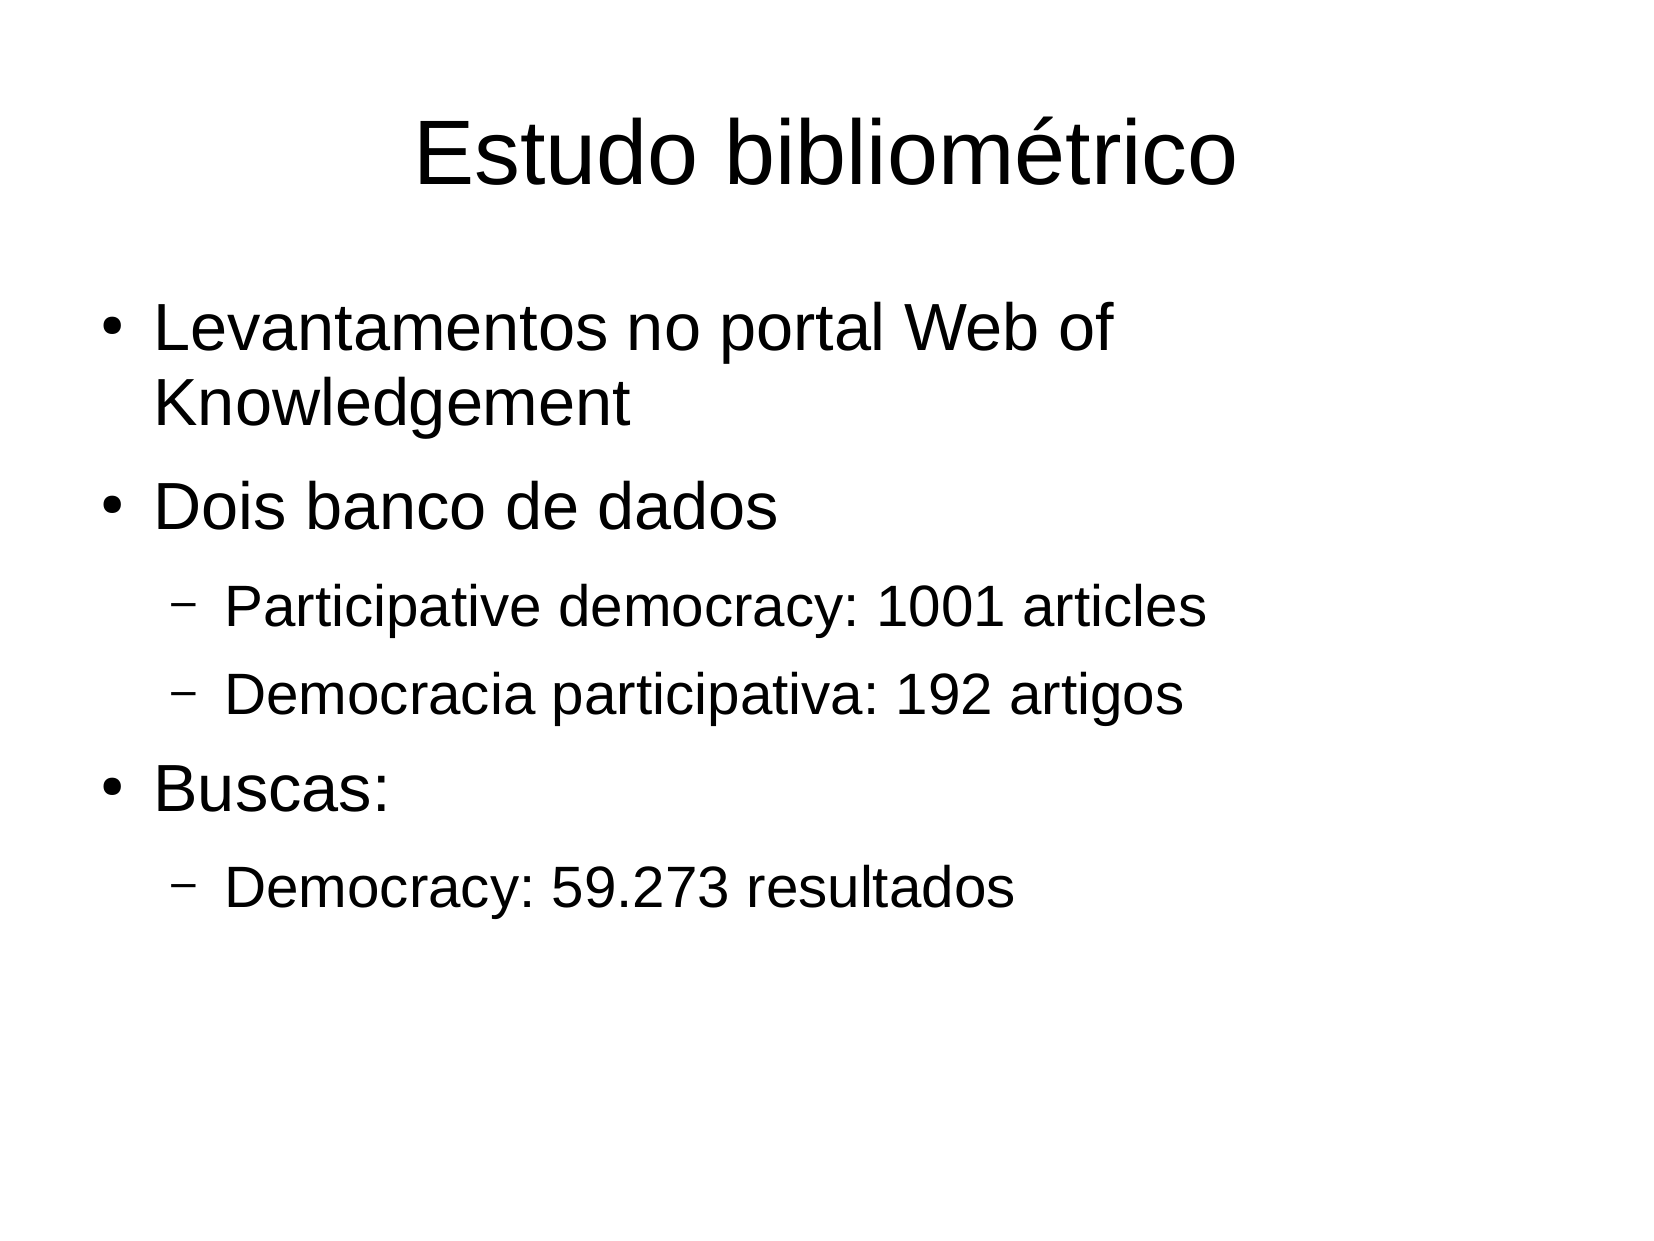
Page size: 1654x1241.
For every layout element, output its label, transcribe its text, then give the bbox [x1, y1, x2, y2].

list Levantamentos no portal Web of Knowledgement Dois banco de dados Participative democracy: 1001 articles Democracia participativa: 192 artigos Buscas: Democracy: 59.273 resultados [82, 290, 1571, 1010]
title Estudo bibliométrico [82, 49, 1571, 257]
